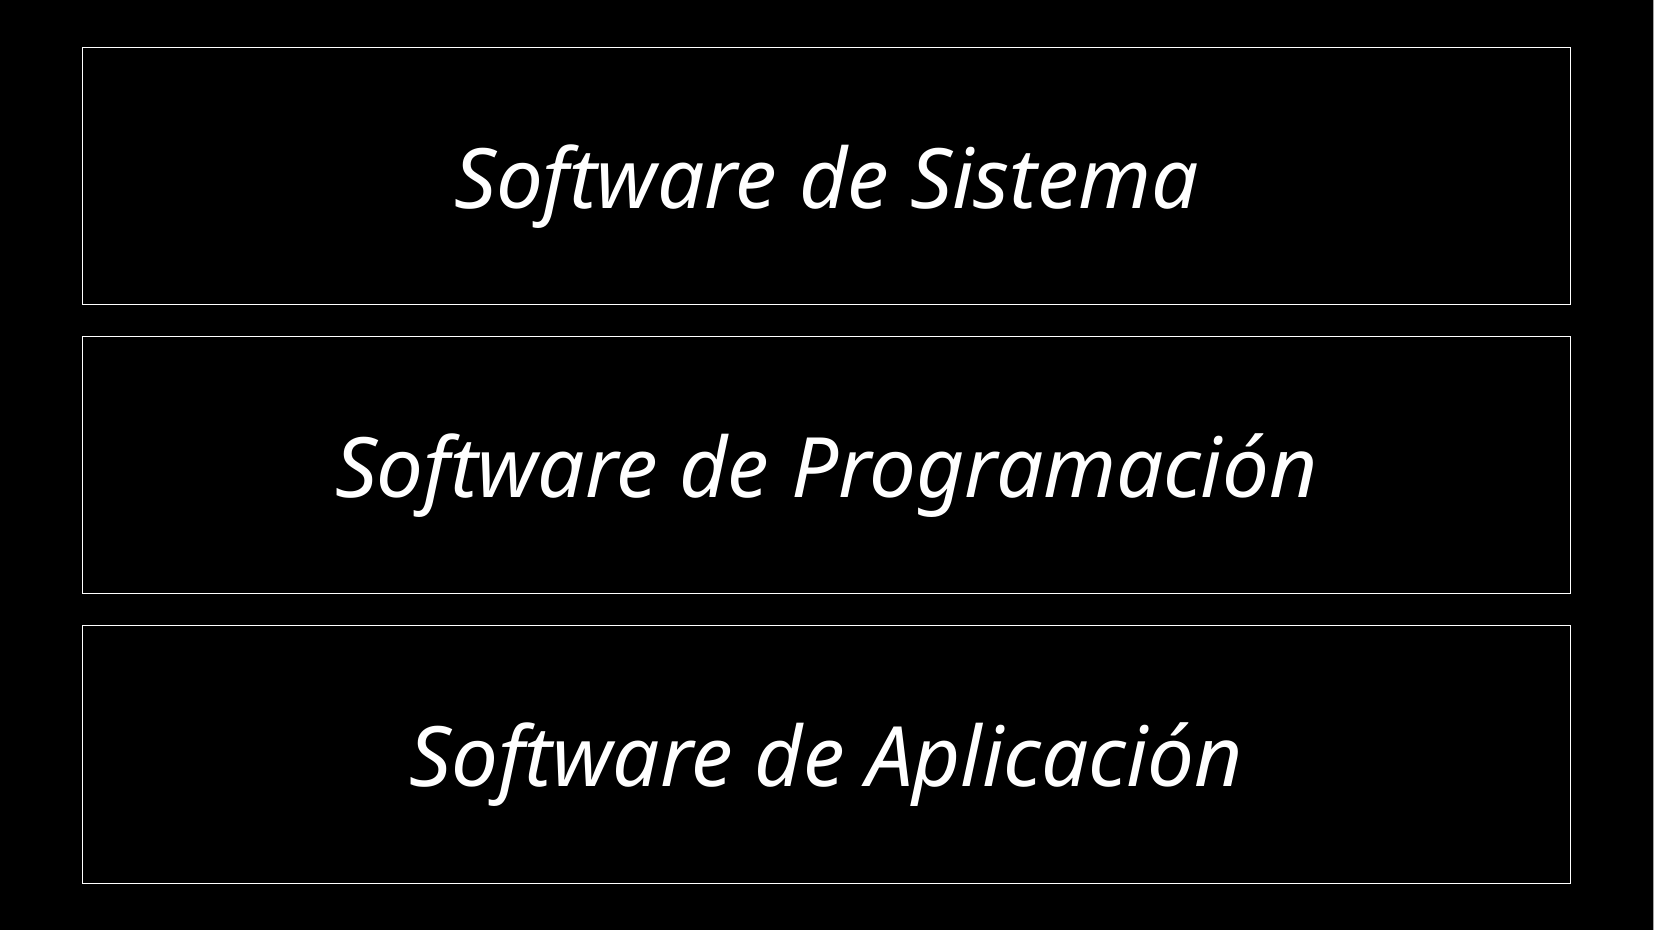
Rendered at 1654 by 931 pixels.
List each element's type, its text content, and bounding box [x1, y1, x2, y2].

list Software de Aplicación [82, 625, 1571, 884]
list Software de Programación [82, 336, 1571, 594]
list Software de Sistema [82, 47, 1571, 305]
